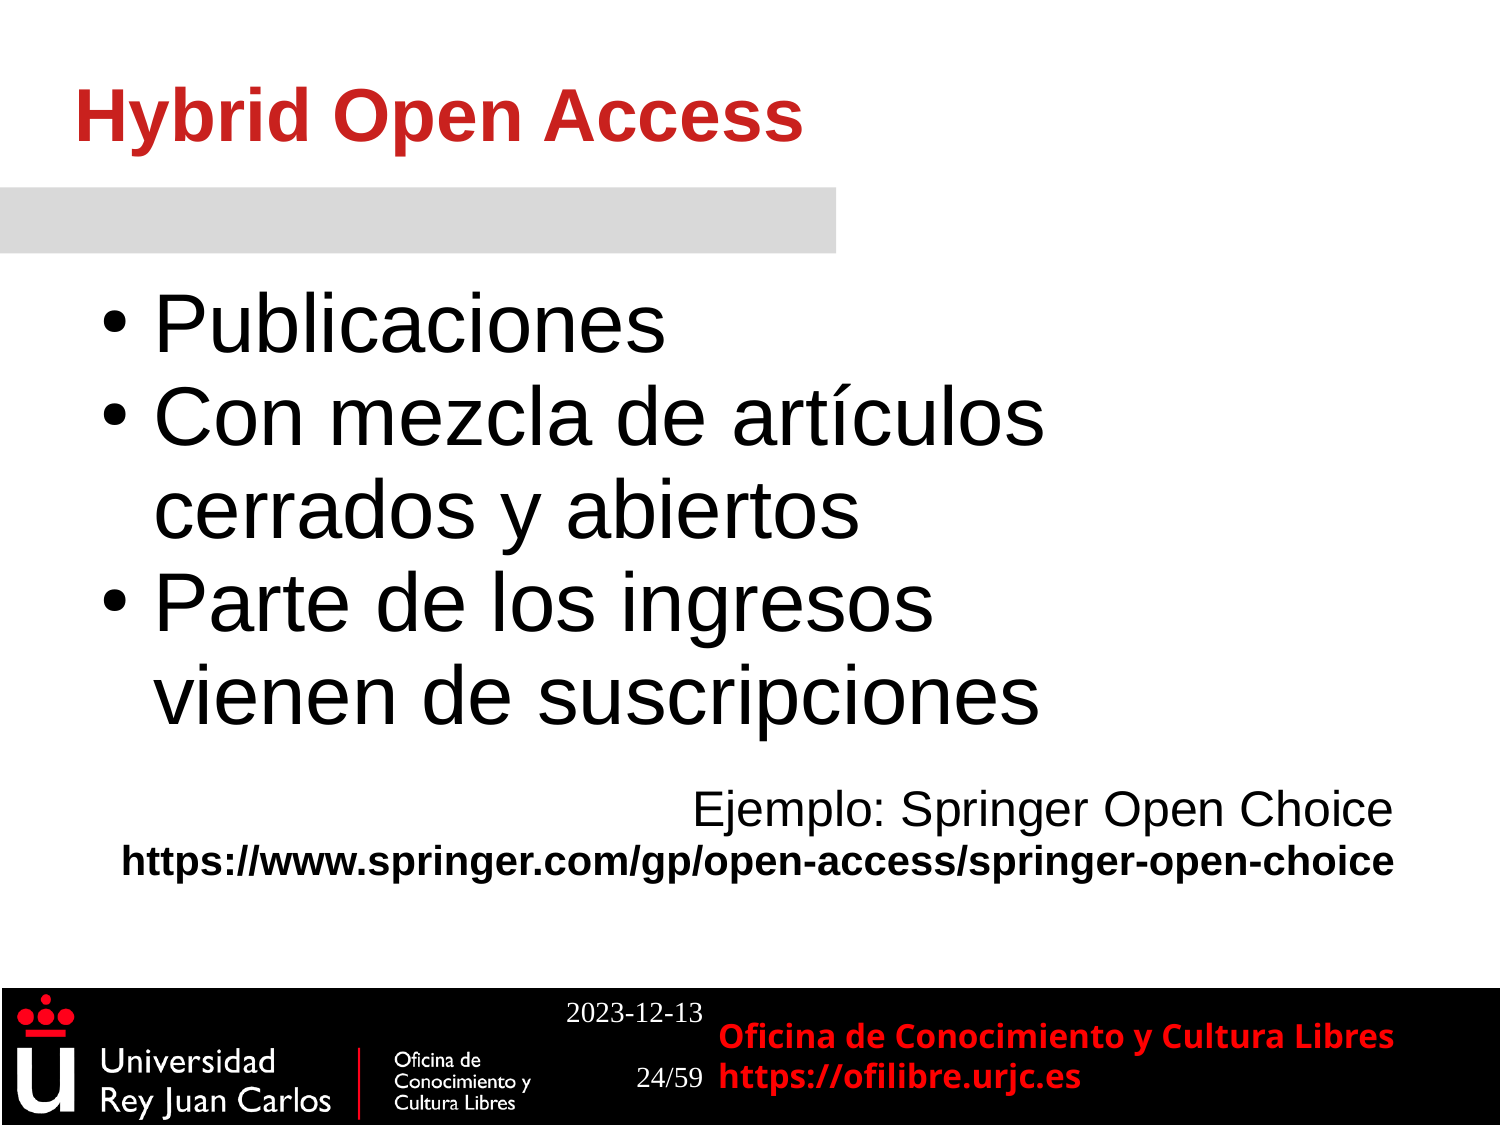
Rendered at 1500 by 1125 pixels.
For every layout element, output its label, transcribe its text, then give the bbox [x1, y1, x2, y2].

text_box Hybrid Open Access [60, 66, 991, 249]
picture [17, 994, 531, 1120]
text_box Ejemplo: Springer Open Choice https://www.springer.com/gp/open-access/springer-open-choice [75, 774, 1411, 938]
text_box Publicaciones Con mezcla de artículos cerrados y abiertos Parte de los ingresos vienen de suscripciones [67, 270, 1201, 750]
title [75, 7, 1425, 196]
